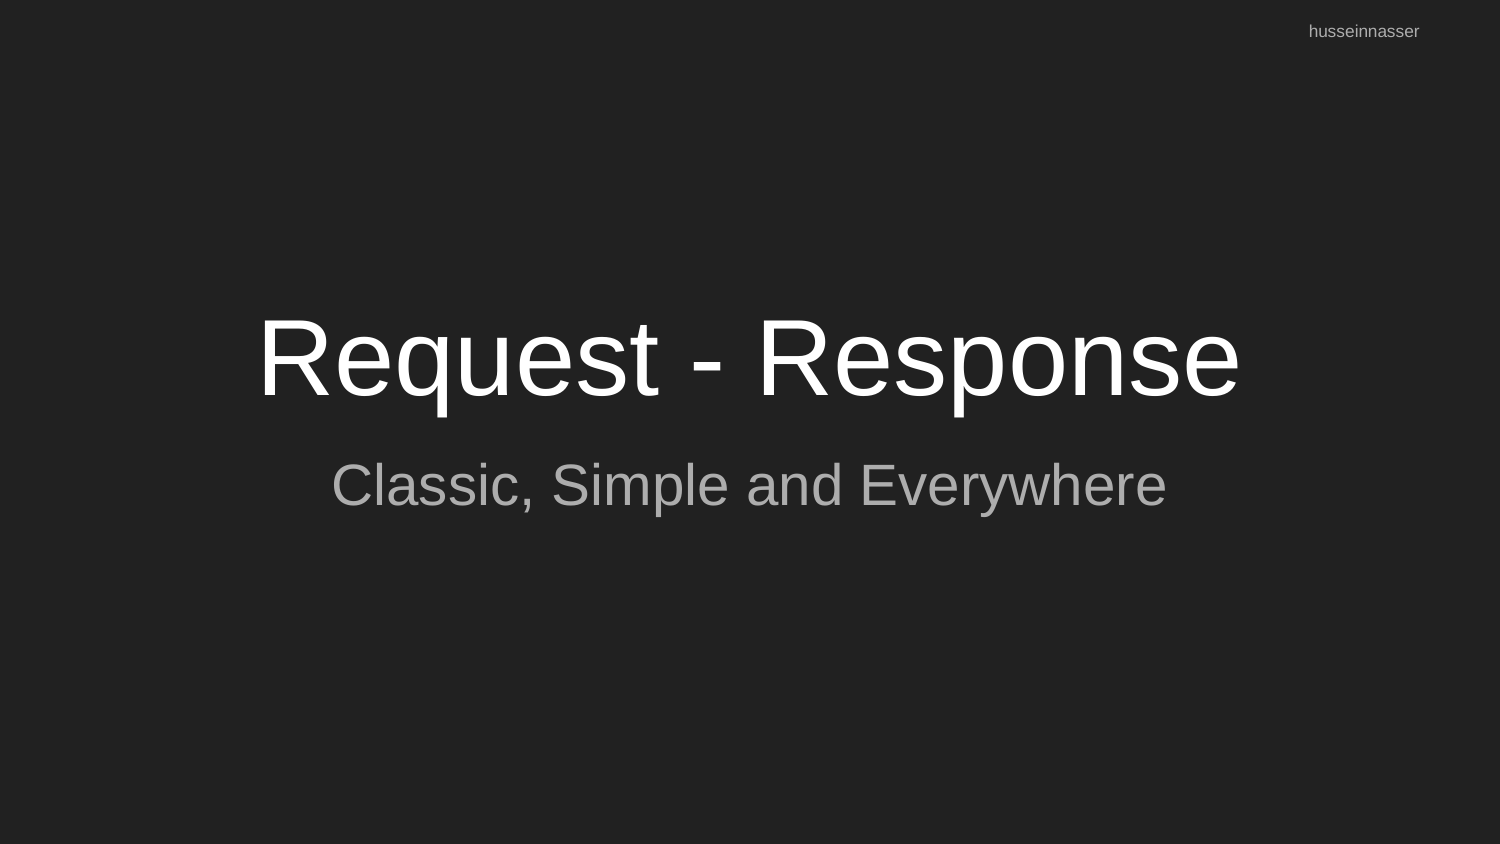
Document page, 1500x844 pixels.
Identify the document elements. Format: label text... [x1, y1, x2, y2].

subtitle Classic, Simple and Everywhere [51, 432, 1449, 563]
subtitle husseinnasser [1236, 11, 1492, 53]
title Request - Response [51, 95, 1449, 432]
